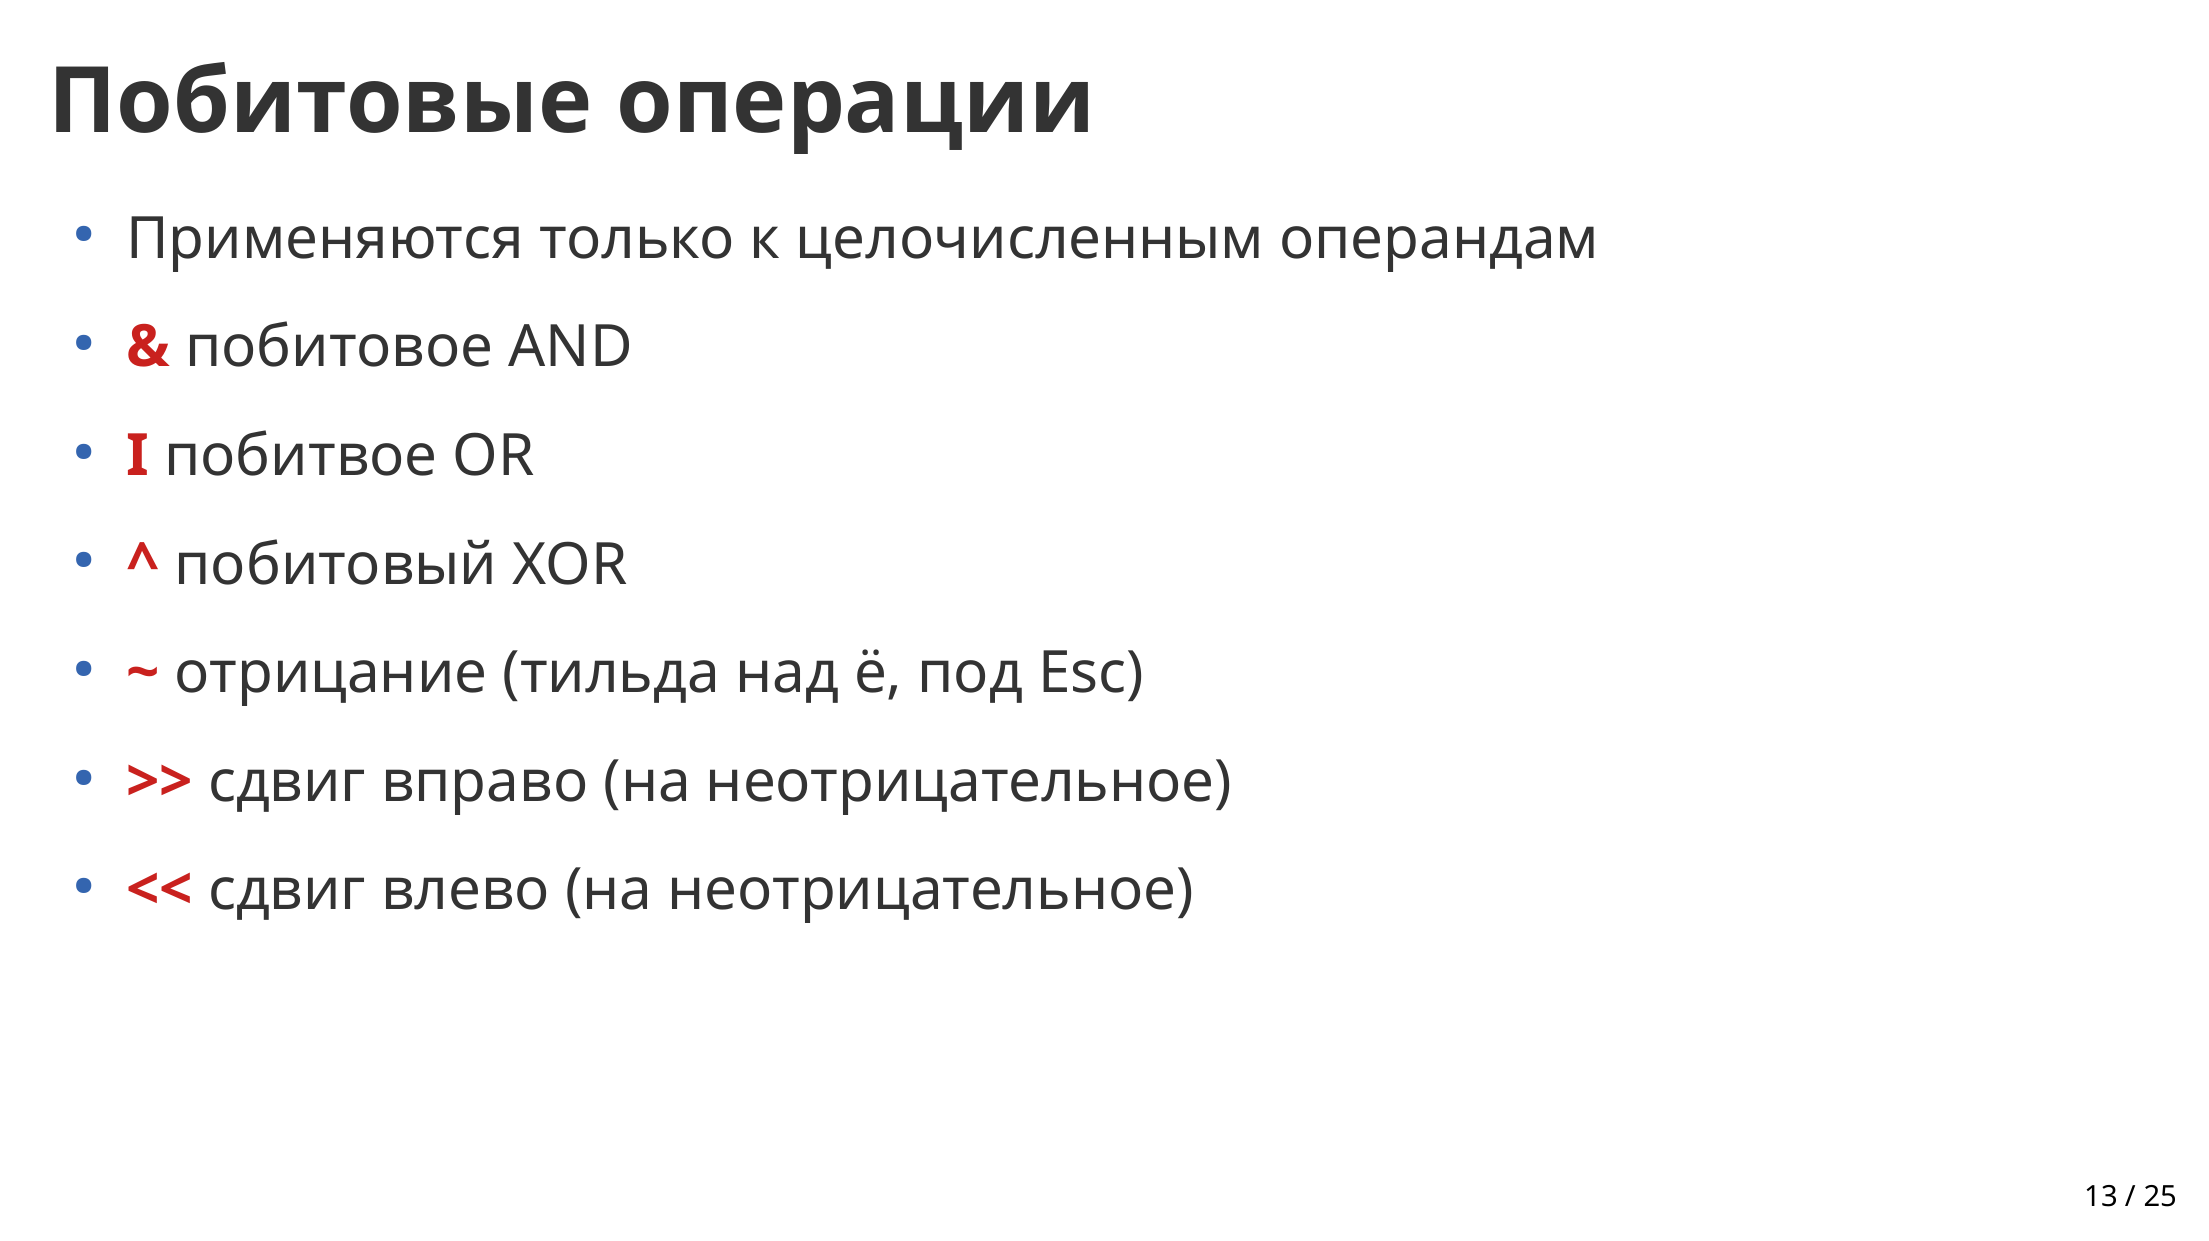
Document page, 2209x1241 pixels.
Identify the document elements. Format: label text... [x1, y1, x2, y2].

title Побитовые операции [48, 34, 2174, 160]
list Применяются только к целочисленным операндам & побитовое AND I побитвое OR ^ побитовый ХОR ~ отрицание (тильда над ё, под Esc) >> сдвиг вправо (на неотрицательное) << сдвиг влево (на неотрицательное) [55, 195, 1690, 1177]
